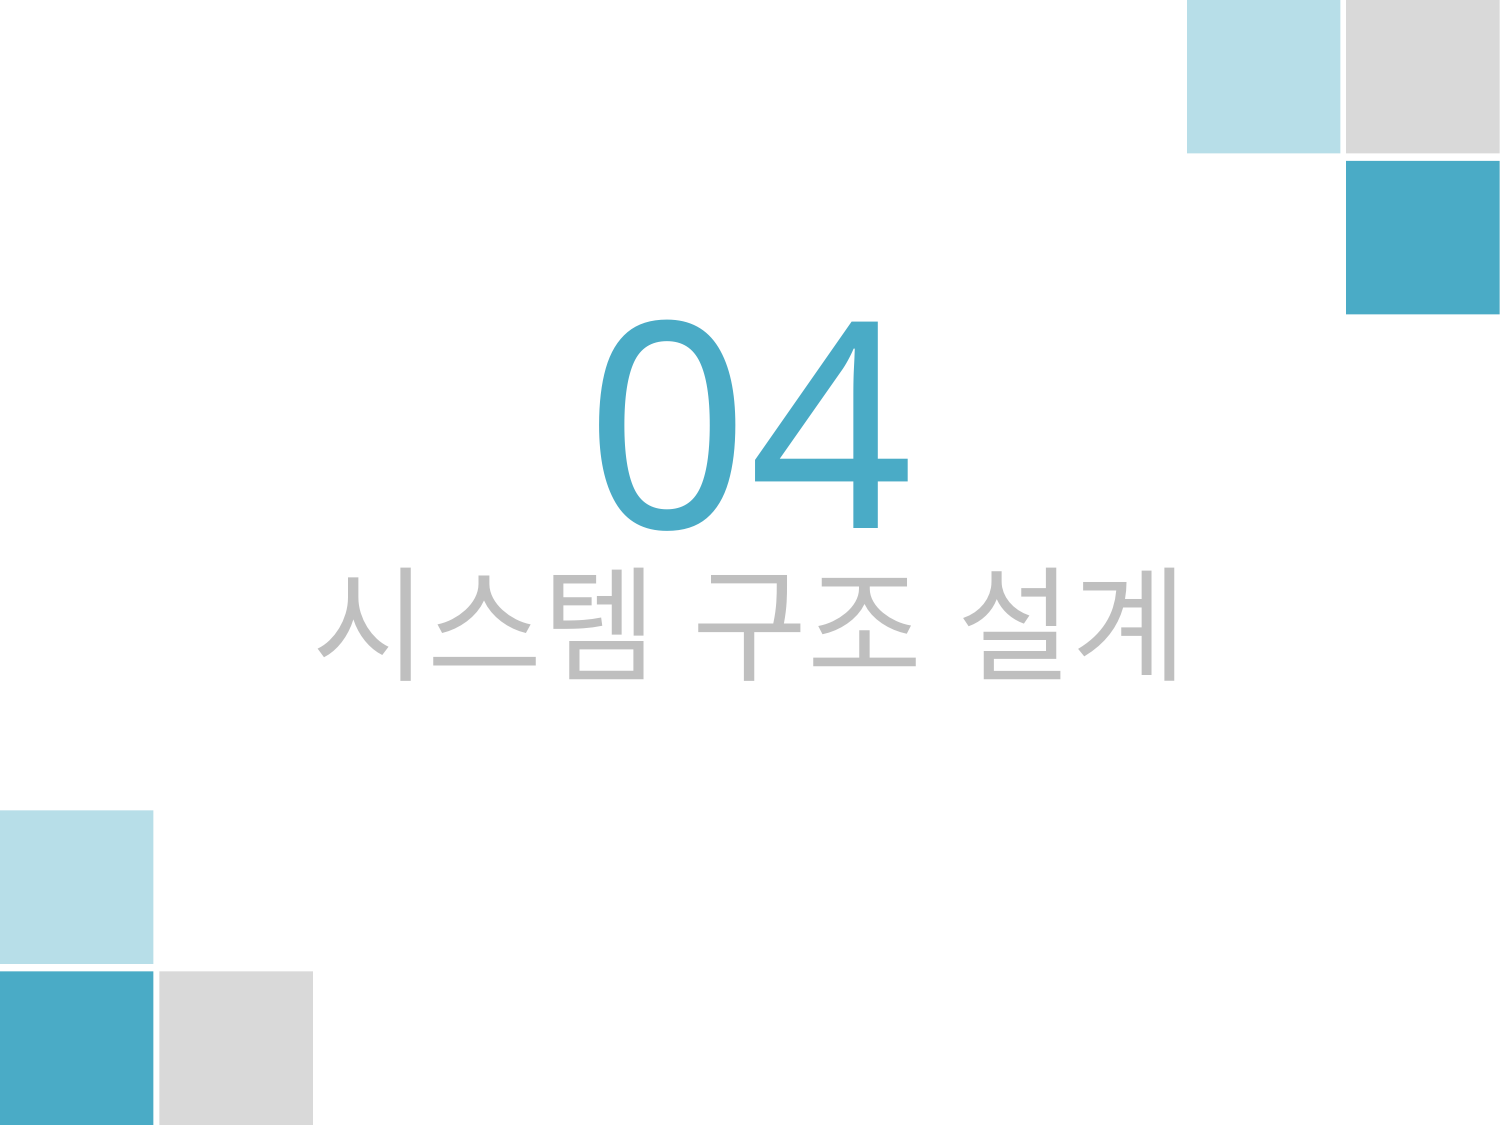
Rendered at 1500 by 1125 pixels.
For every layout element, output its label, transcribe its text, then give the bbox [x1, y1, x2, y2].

text_box 04 [570, 233, 930, 594]
text_box [1346, 0, 1500, 154]
text_box [159, 971, 313, 1125]
text_box [0, 810, 154, 964]
text_box [1187, 0, 1341, 154]
text_box 시스템 구조 설계 [297, 538, 1203, 704]
text_box [0, 971, 154, 1125]
text_box [1346, 160, 1500, 315]
